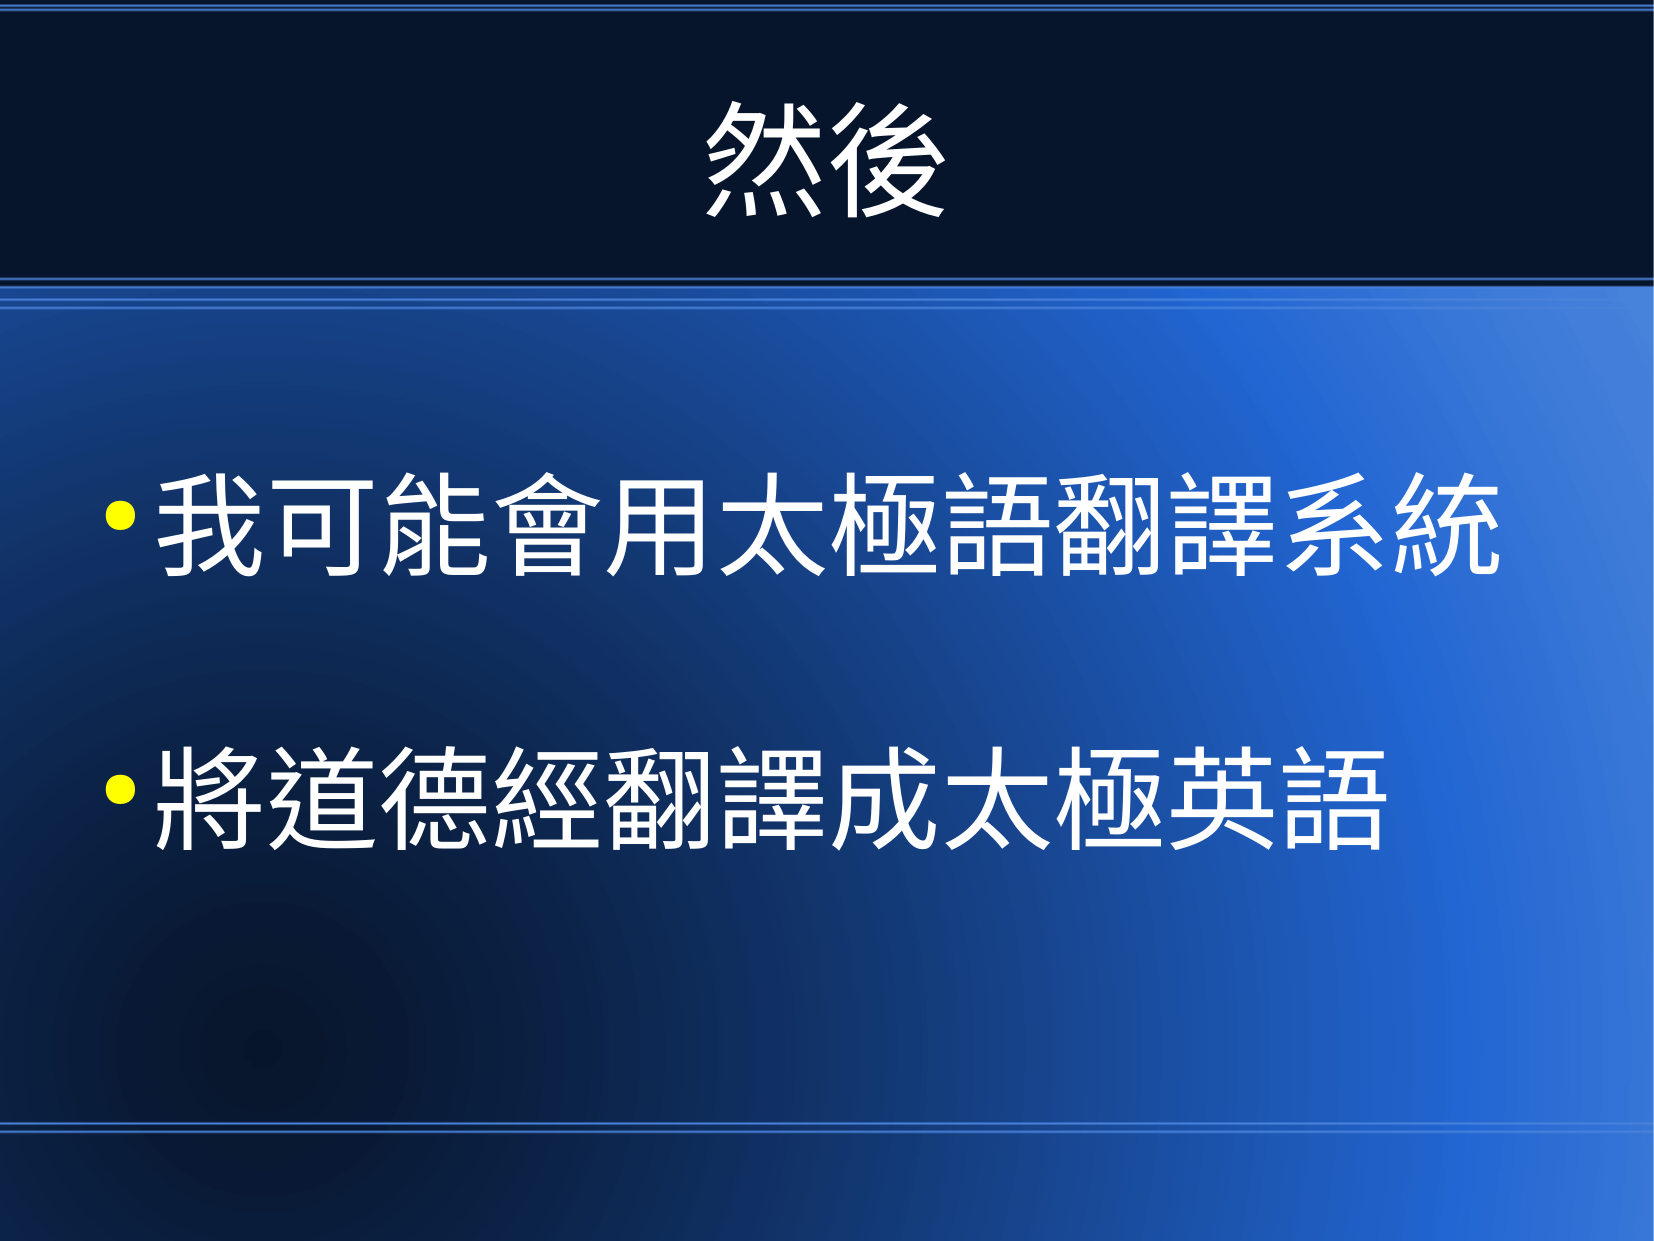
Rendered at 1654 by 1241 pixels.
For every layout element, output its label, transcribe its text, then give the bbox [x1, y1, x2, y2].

title 然後 [82, 49, 1571, 257]
picture [0, 0, 1654, 1241]
list 我可能會用太極語翻譯系統 將道德經翻譯成太極英語 [82, 355, 1571, 1241]
